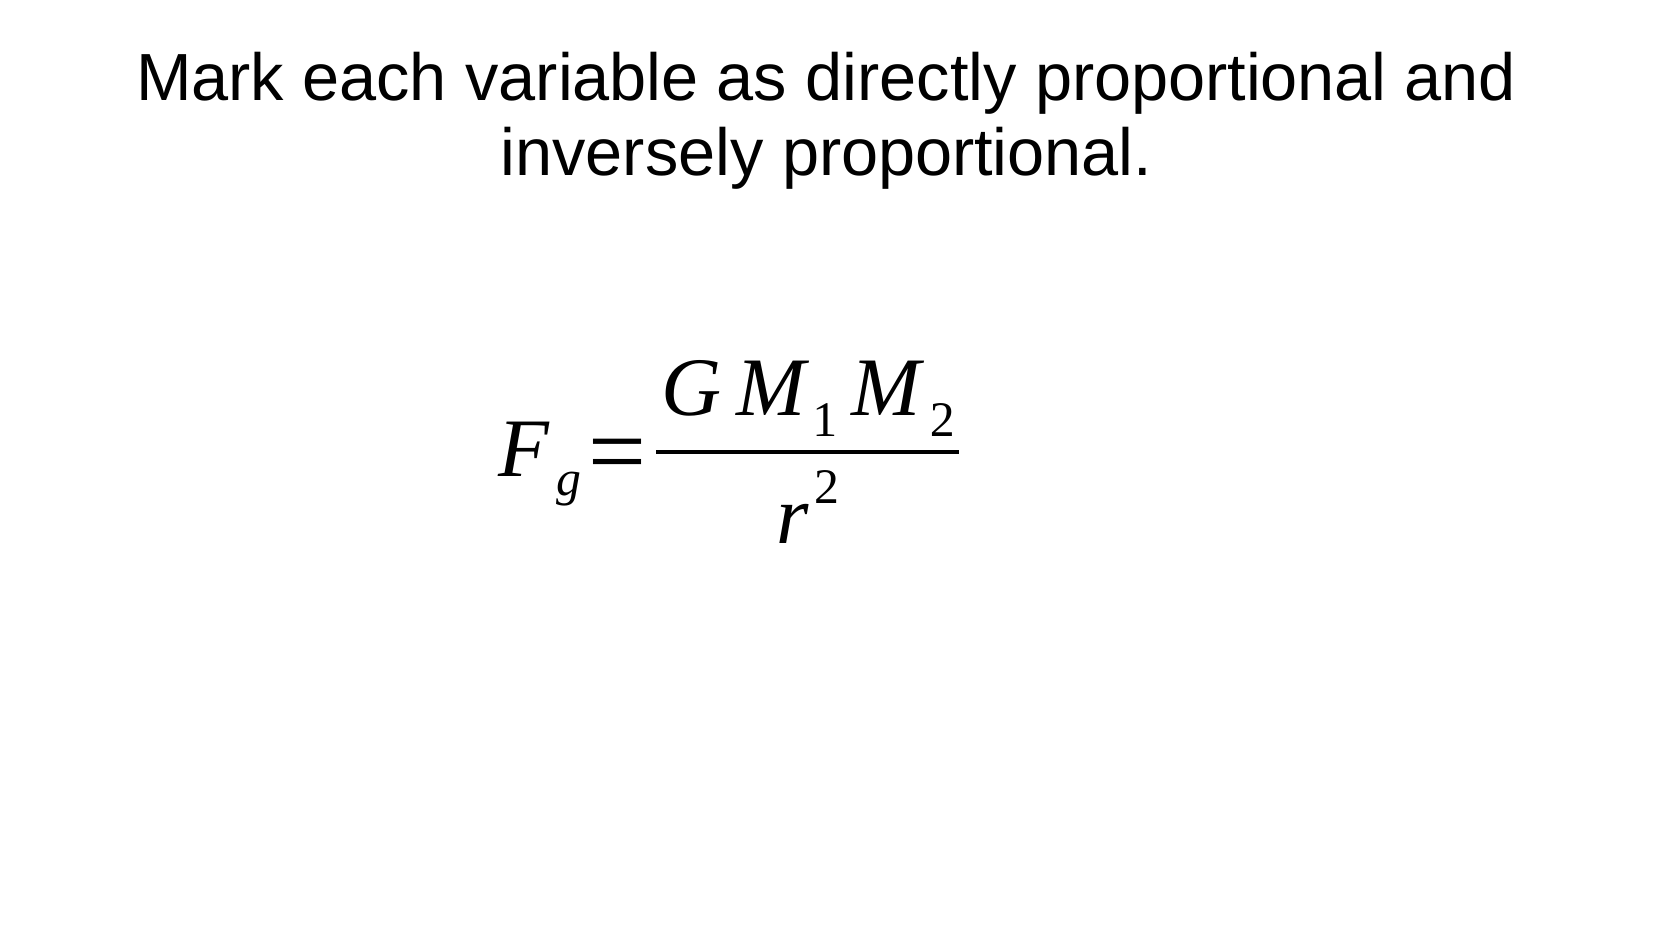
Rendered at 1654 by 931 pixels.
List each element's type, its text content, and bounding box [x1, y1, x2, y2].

title Mark each variable as directly proportional and inversely proportional. [82, 37, 1571, 193]
chart [487, 342, 969, 563]
